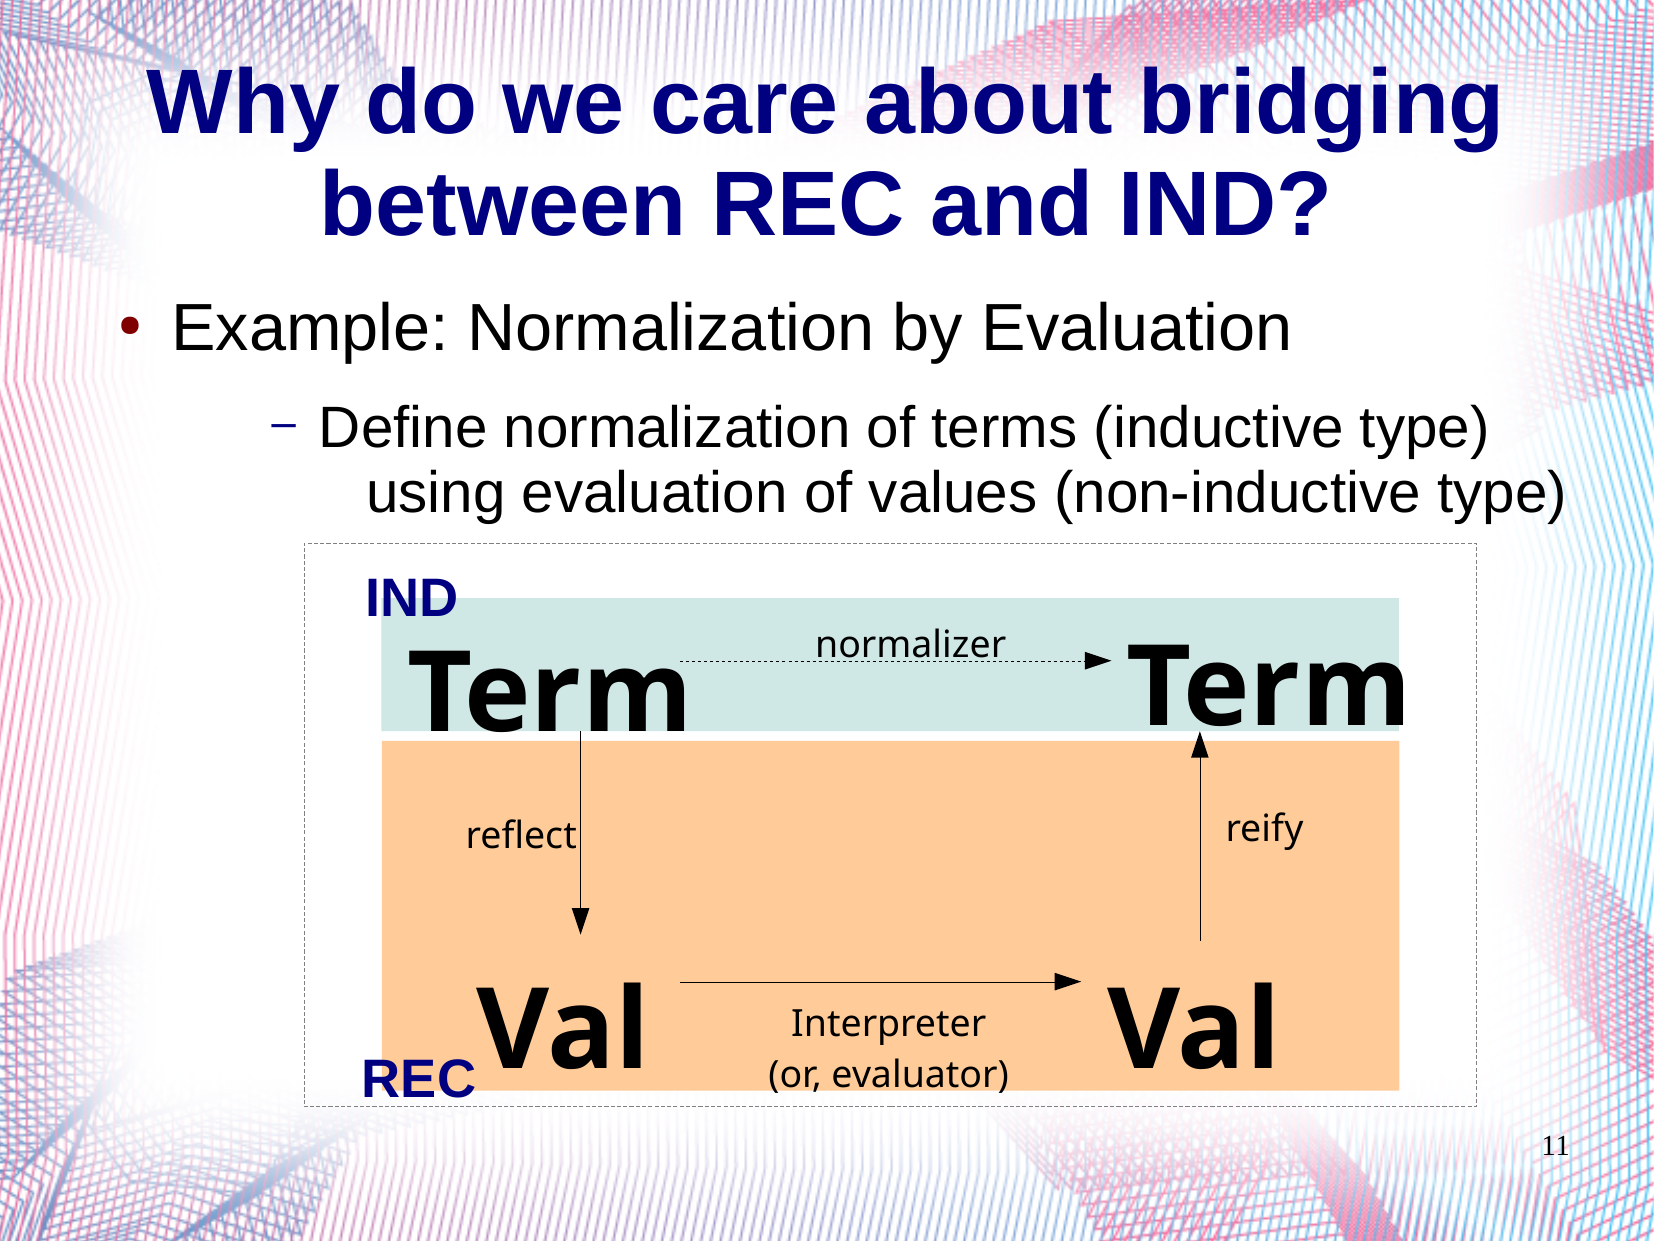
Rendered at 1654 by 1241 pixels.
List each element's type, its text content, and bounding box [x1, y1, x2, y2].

text_box reflect [450, 801, 591, 860]
text_box Val [1092, 940, 1280, 1086]
text_box reify [1210, 793, 1316, 852]
title Why do we care about bridging between REC and IND? [82, 49, 1571, 257]
text_box [381, 628, 392, 732]
picture [0, 0, 1654, 1241]
text_box Term [392, 604, 681, 749]
title IND [350, 566, 473, 628]
text_box normalizer [800, 610, 1016, 669]
text_box Term [1111, 598, 1400, 743]
text_box Interpreter (or, evaluator) [753, 989, 1033, 1091]
text_box [473, 598, 1111, 732]
text_box Val [461, 940, 650, 1086]
title REC [342, 1048, 497, 1109]
list Example: Normalization by Evaluation Define normalization of terms (inductive type) using evaluation of values (non-inductive type) [82, 290, 1571, 1109]
